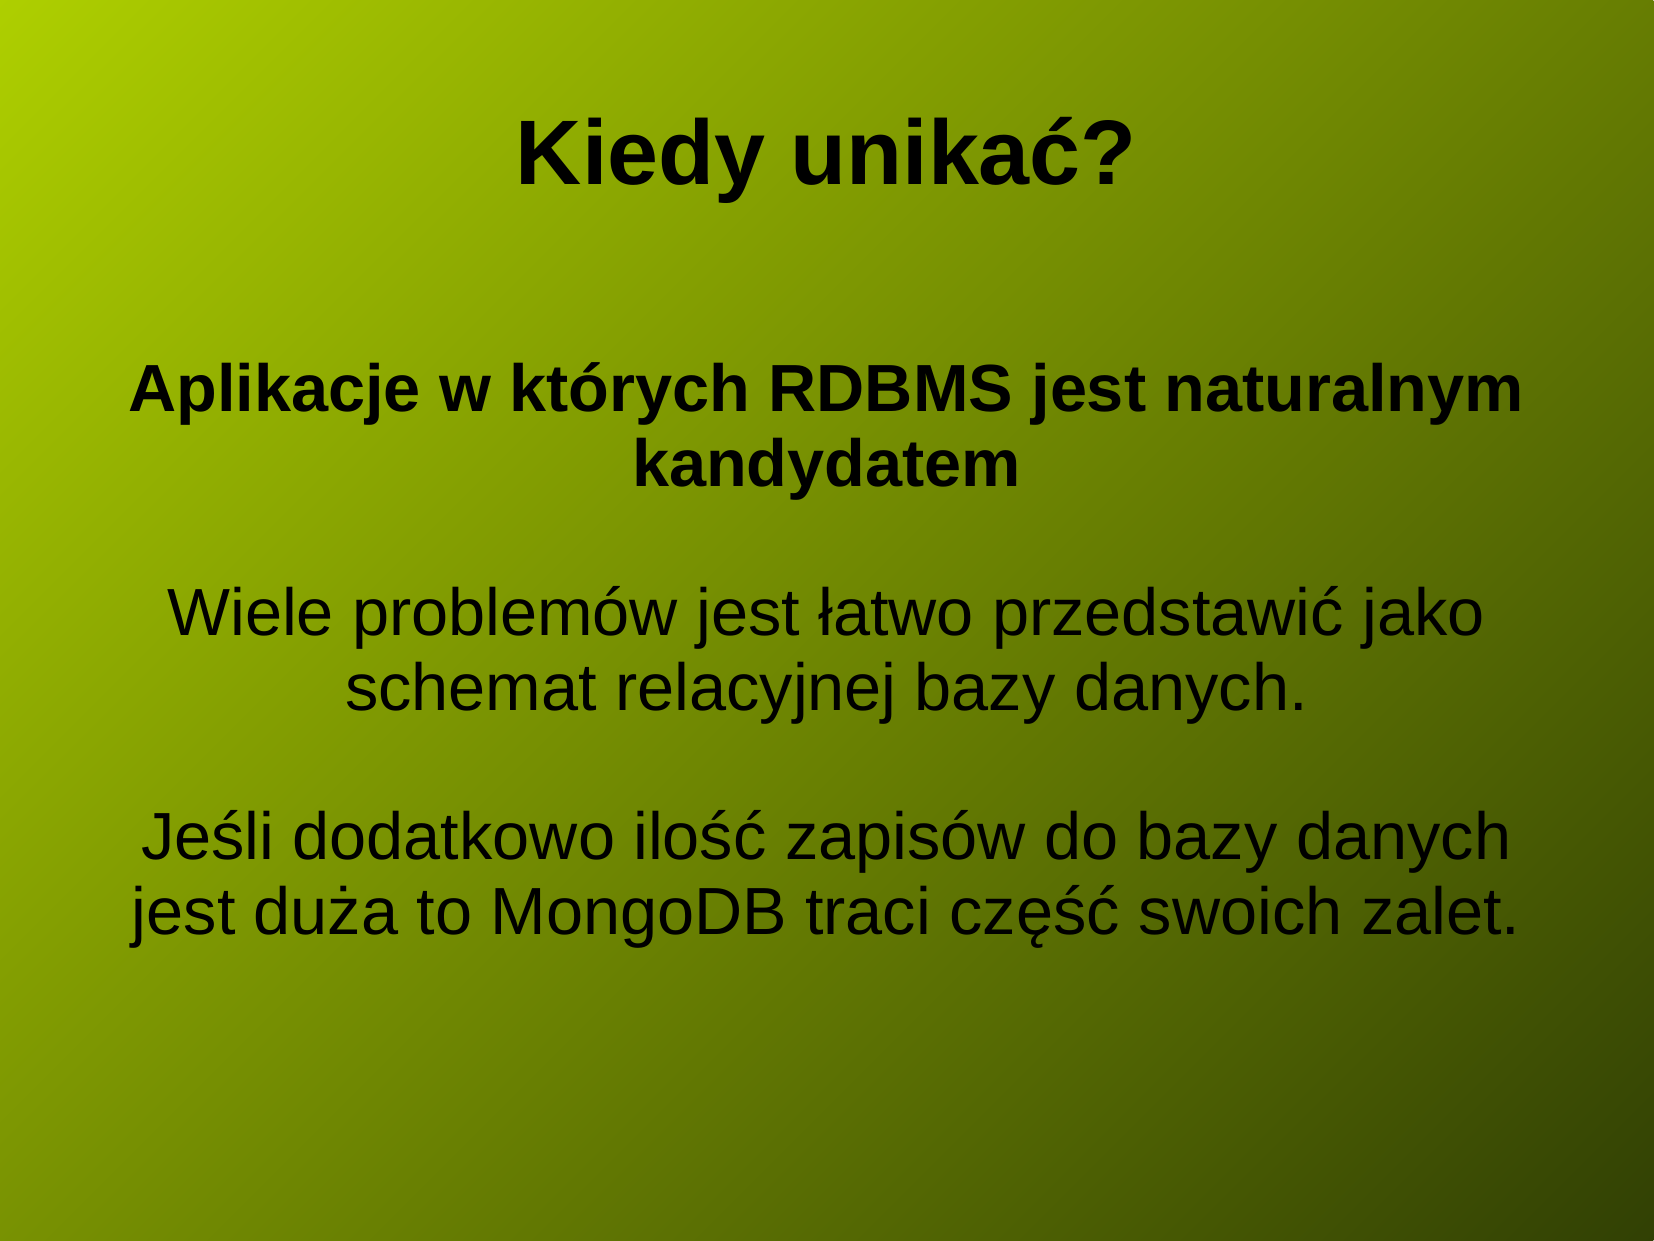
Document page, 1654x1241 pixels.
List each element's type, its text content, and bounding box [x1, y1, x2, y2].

title Kiedy unikać? [82, 49, 1571, 257]
subtitle Aplikacje w których RDBMS jest naturalnym kandydatem Wiele problemów jest łatwo przedstawić jako schemat relacyjnej bazy danych. Jeśli dodatkowo ilość zapisów do bazy danych jest duża to MongoDB traci część swoich zalet. [82, 290, 1571, 1010]
